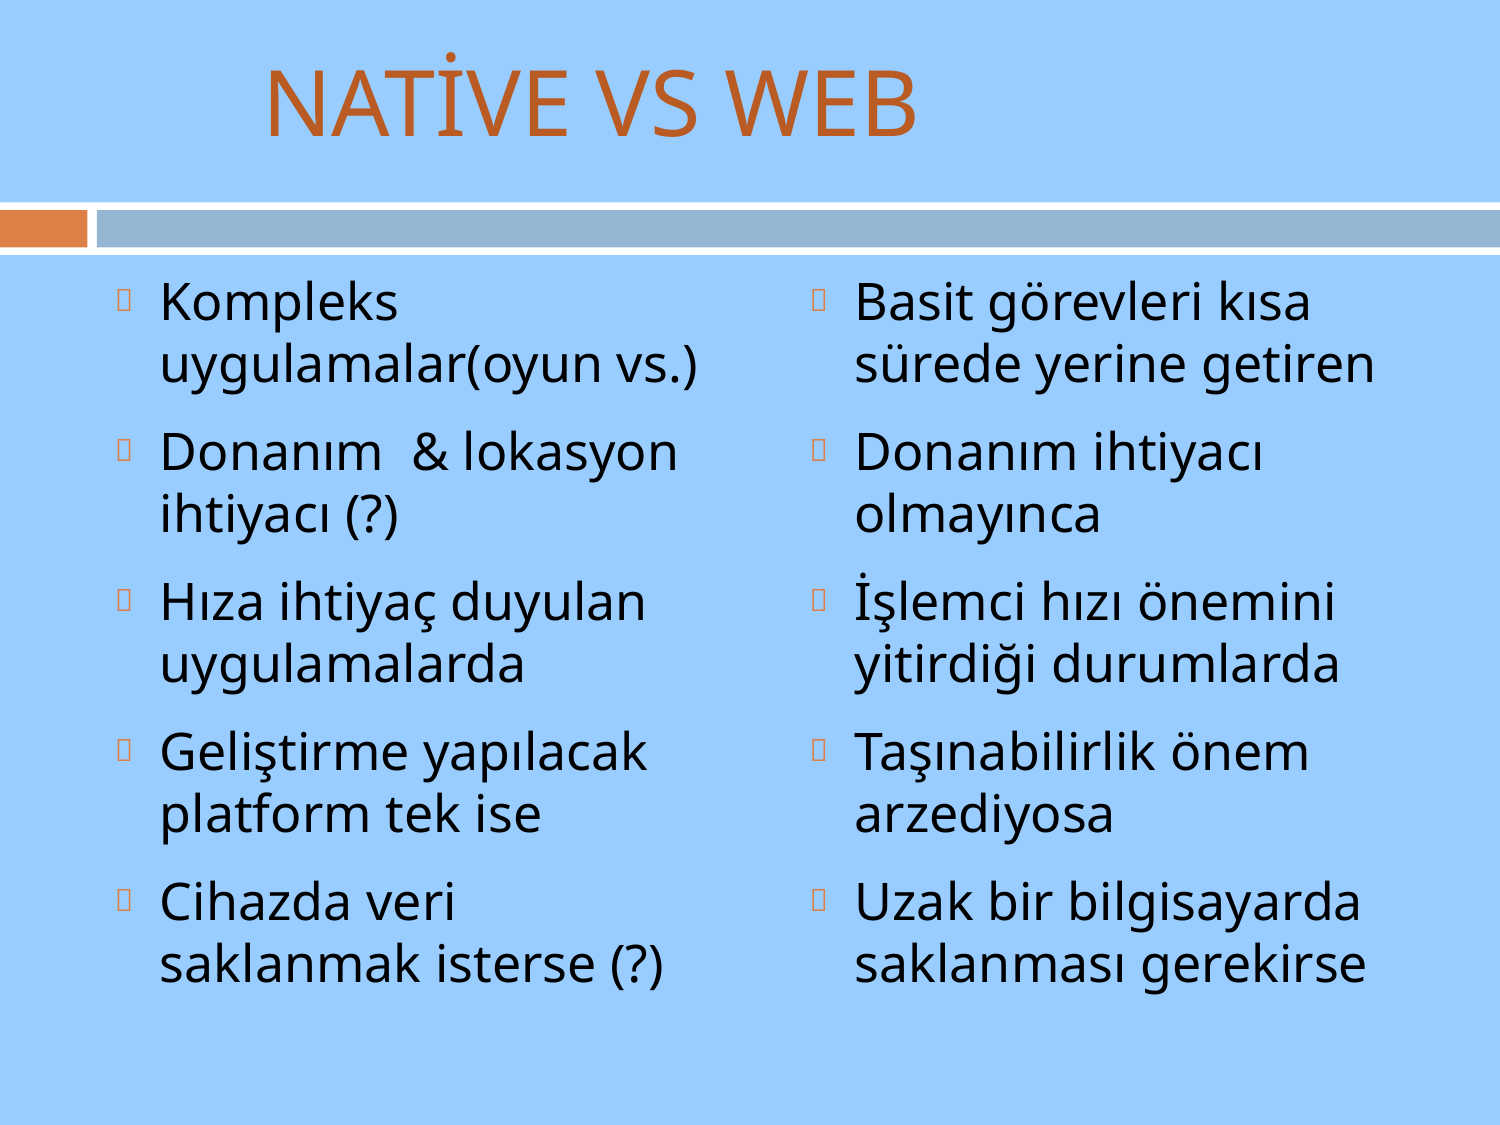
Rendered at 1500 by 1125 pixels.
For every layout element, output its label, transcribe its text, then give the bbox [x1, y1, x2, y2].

list Kompleks uygulamalar(oyun vs.) Donanım & lokasyon ihtiyacı (?) Hıza ihtiyaç duyulan uygulamalarda Geliştirme yapılacak platform tek ise Cihazda veri saklanmak isterse (?) [99, 260, 738, 1011]
list Basit görevleri kısa sürede yerine getiren Donanım ihtiyacı olmayınca İşlemci hızı önemini yitirdiği durumlarda Taşınabilirlik önem arzediyosa Uzak bir bilgisayarda saklanması gerekirse [794, 260, 1433, 1011]
title NATİVE VS WEB [99, 37, 1438, 200]
